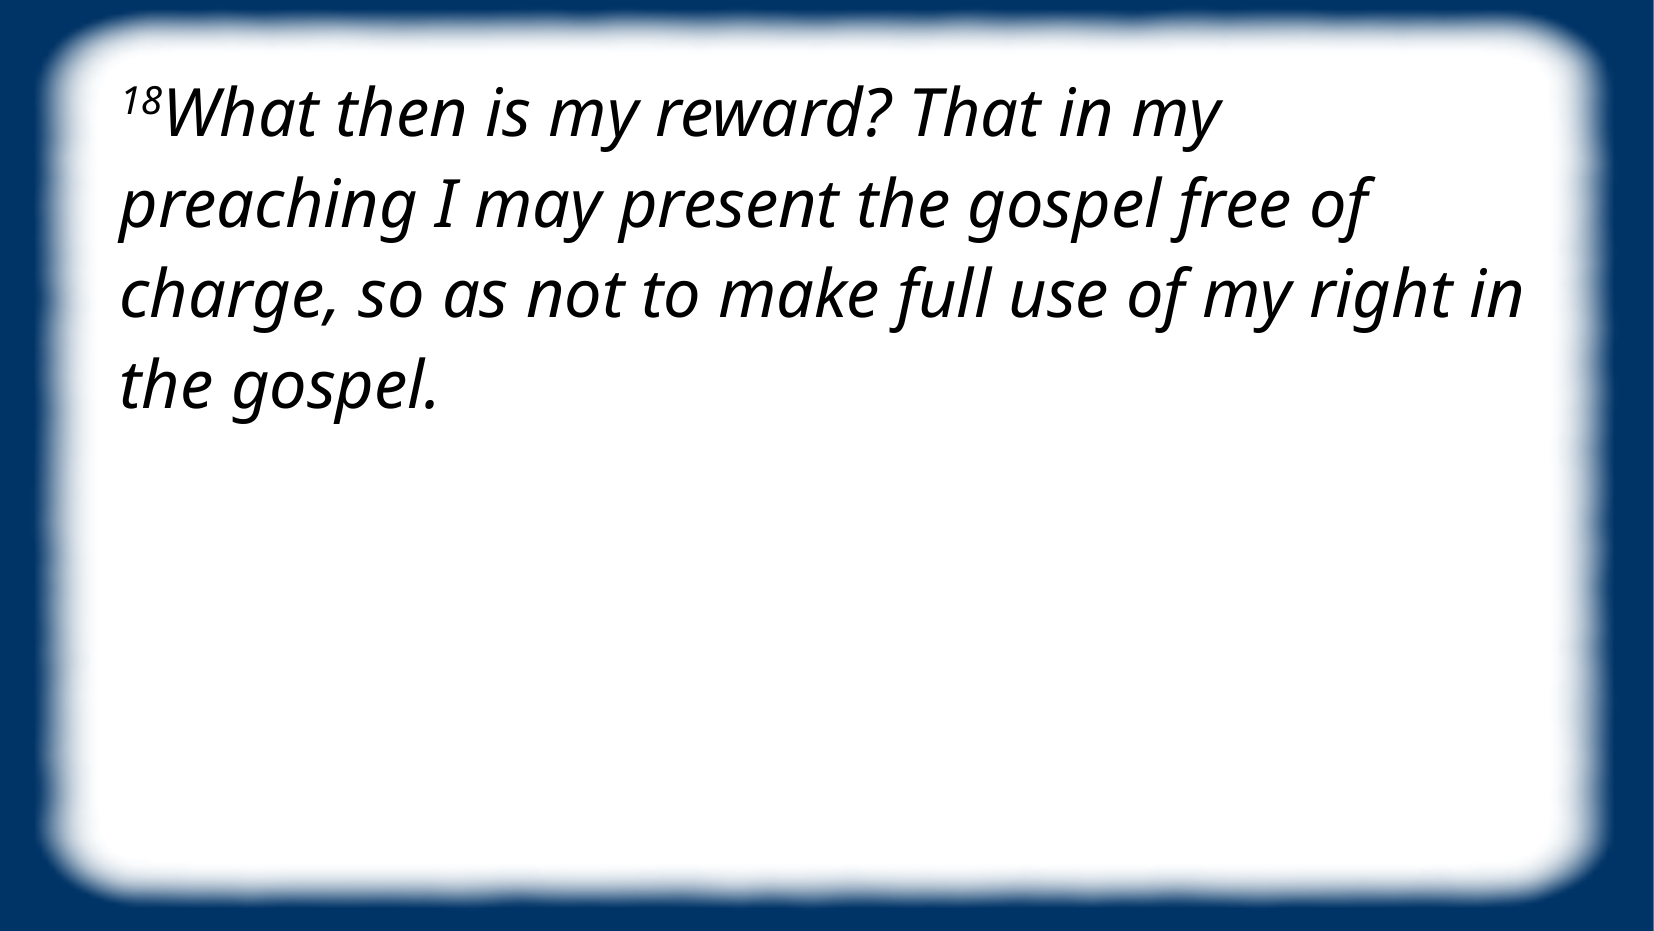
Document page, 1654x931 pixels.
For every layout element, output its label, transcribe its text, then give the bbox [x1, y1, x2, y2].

text_box 18What then is my reward? That in my preaching I may present the gospel free of charge, so as not to make full use of my right in the gospel. [105, 57, 1549, 428]
picture [0, 0, 1654, 931]
